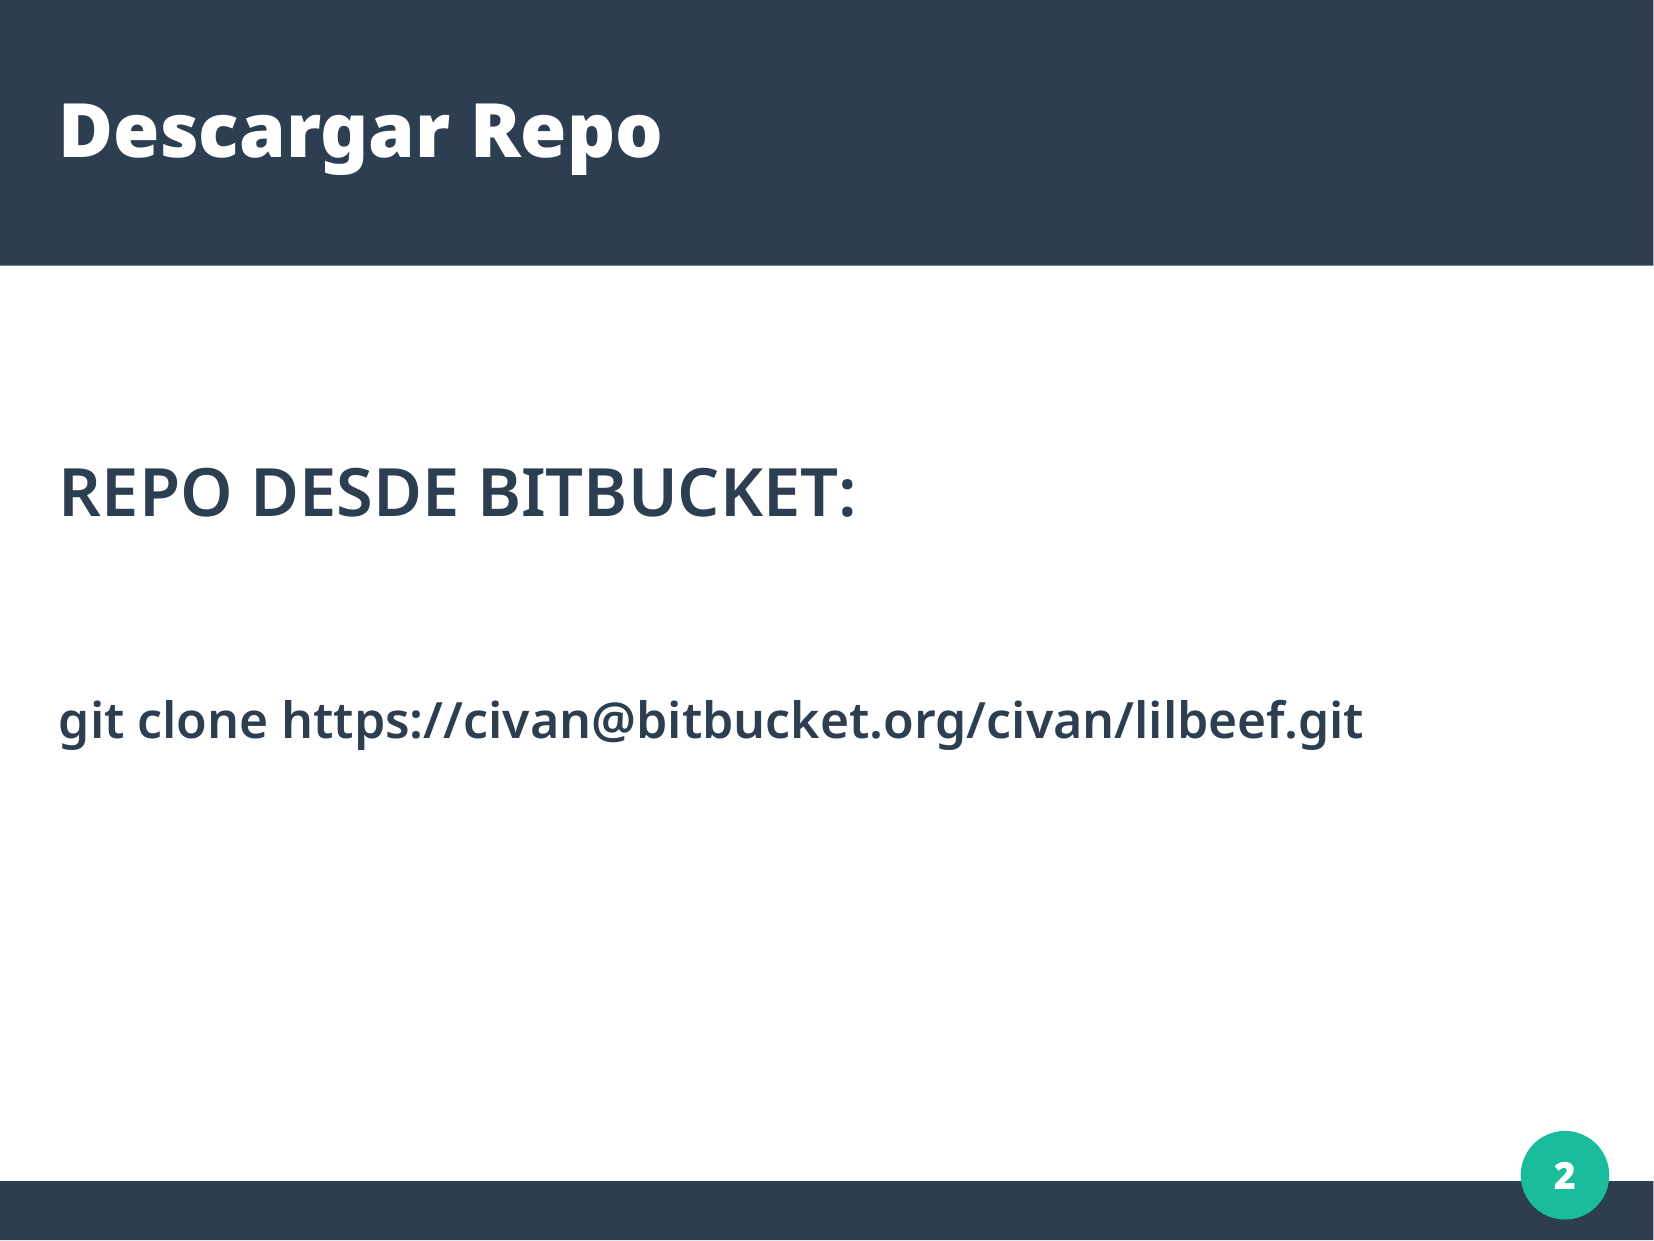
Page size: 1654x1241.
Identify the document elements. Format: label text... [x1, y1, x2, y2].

title Descargar Repo [59, 49, 1595, 207]
list REPO DESDE BITBUCKET: git clone https://civan@bitbucket.org/civan/lilbeef.git [59, 324, 1595, 1152]
